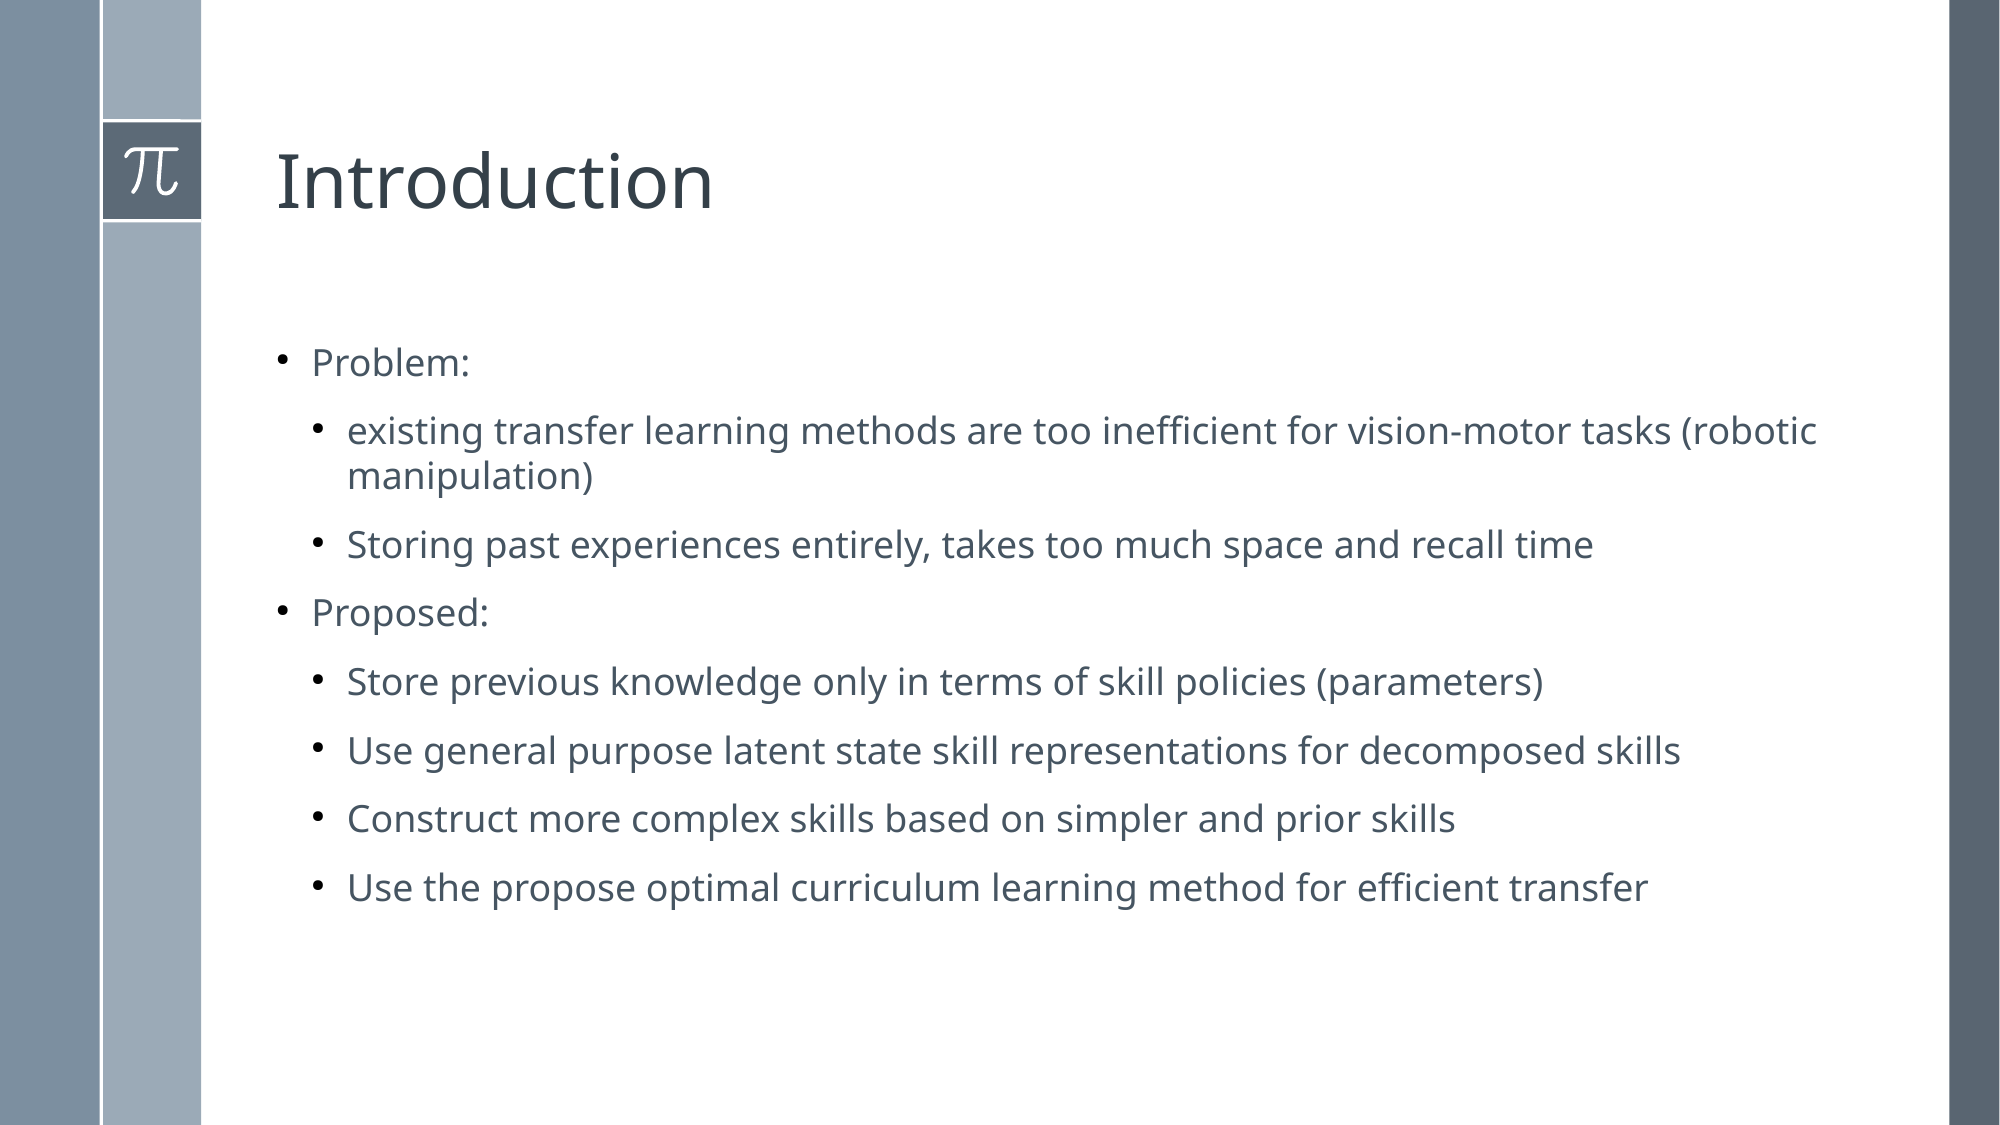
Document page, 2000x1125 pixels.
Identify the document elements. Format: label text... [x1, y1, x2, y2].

text_box Problem: existing transfer learning methods are too inefficient for vision-motor tasks (robotic manipulation) Storing past experiences entirely, takes too much space and recall time Proposed: Store previous knowledge only in terms of skill policies (parameters) Use general purpose latent state skill representations for decomposed skills Construct more complex skills based on simpler and prior skills Use the propose optimal curriculum learning method for efficient transfer [261, 262, 1845, 1013]
text_box Introduction [261, 29, 1867, 233]
